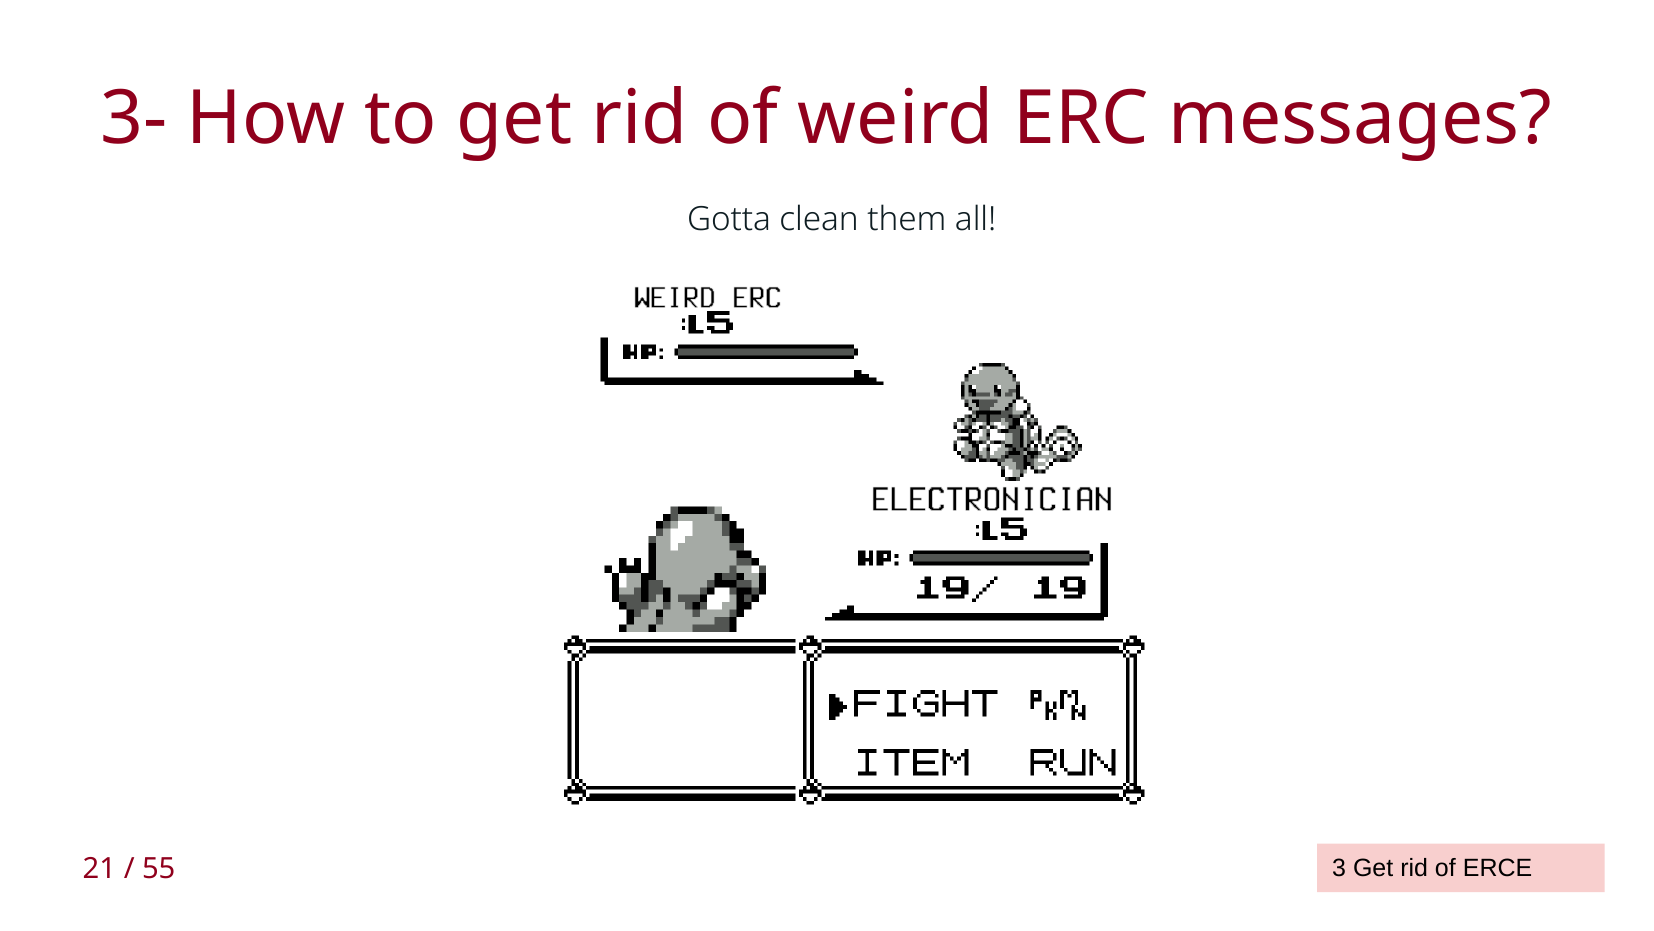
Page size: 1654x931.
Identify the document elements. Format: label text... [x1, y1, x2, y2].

picture [560, 278, 1148, 808]
list Gotta clean them all! [616, 195, 1037, 277]
title 3- How to get rid of weird ERC messages? [82, 37, 1571, 193]
text_box 3 Get rid of ERCE [1317, 843, 1605, 893]
